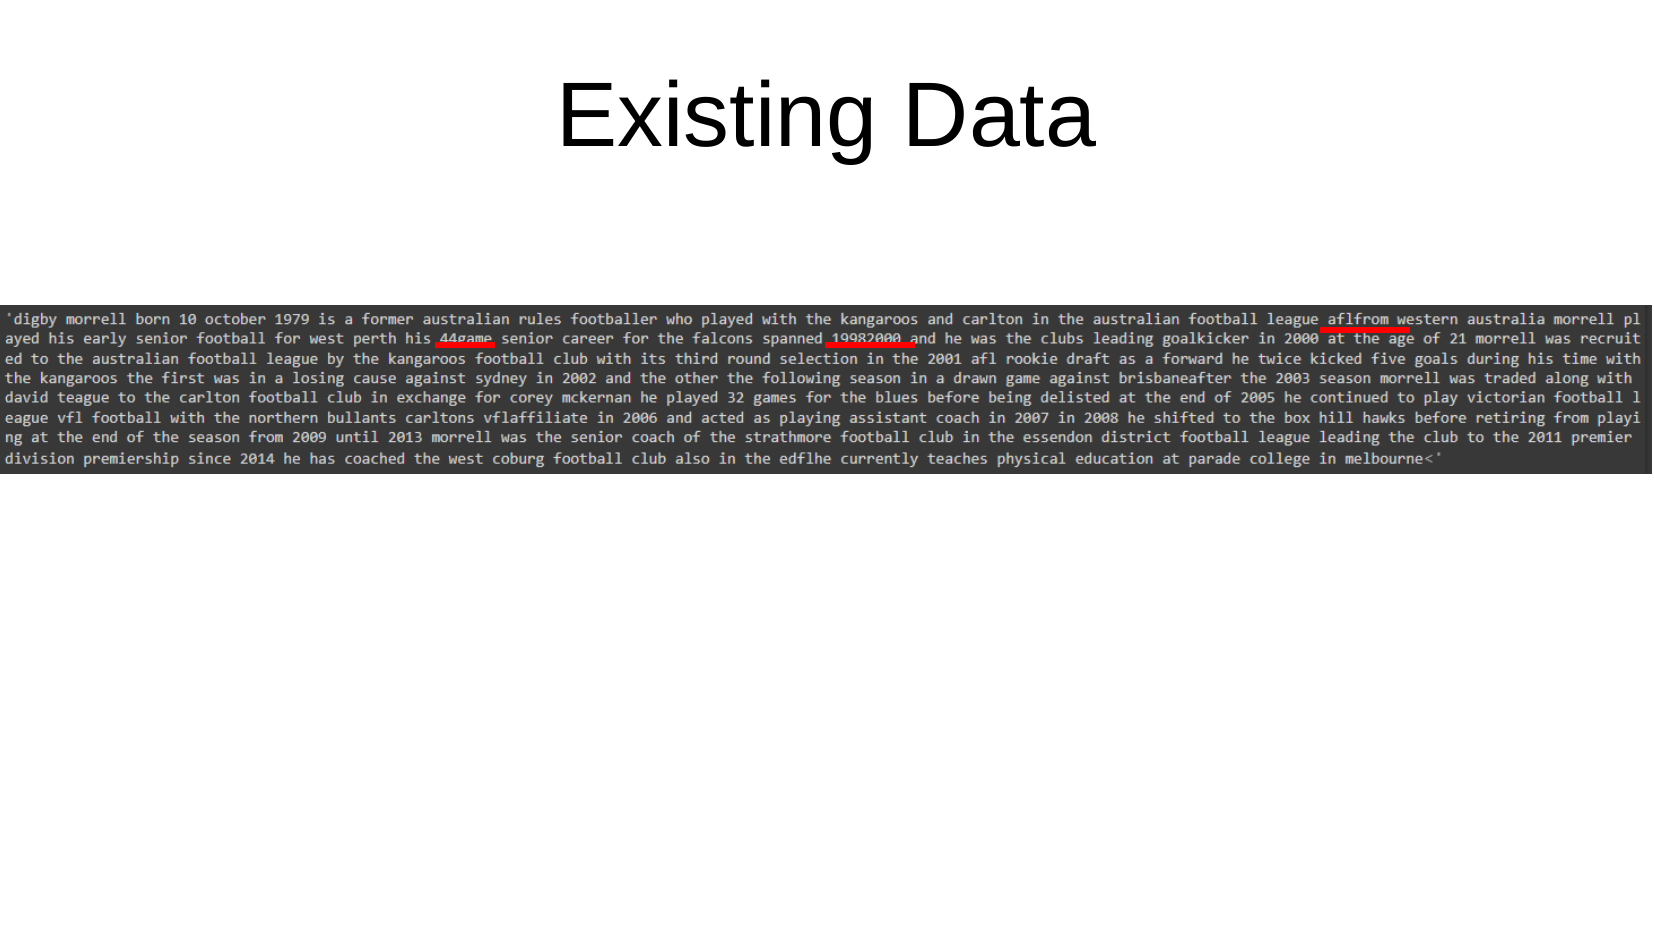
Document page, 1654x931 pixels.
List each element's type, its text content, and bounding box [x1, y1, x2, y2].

picture [0, 305, 1652, 474]
title Existing Data [82, 37, 1571, 193]
